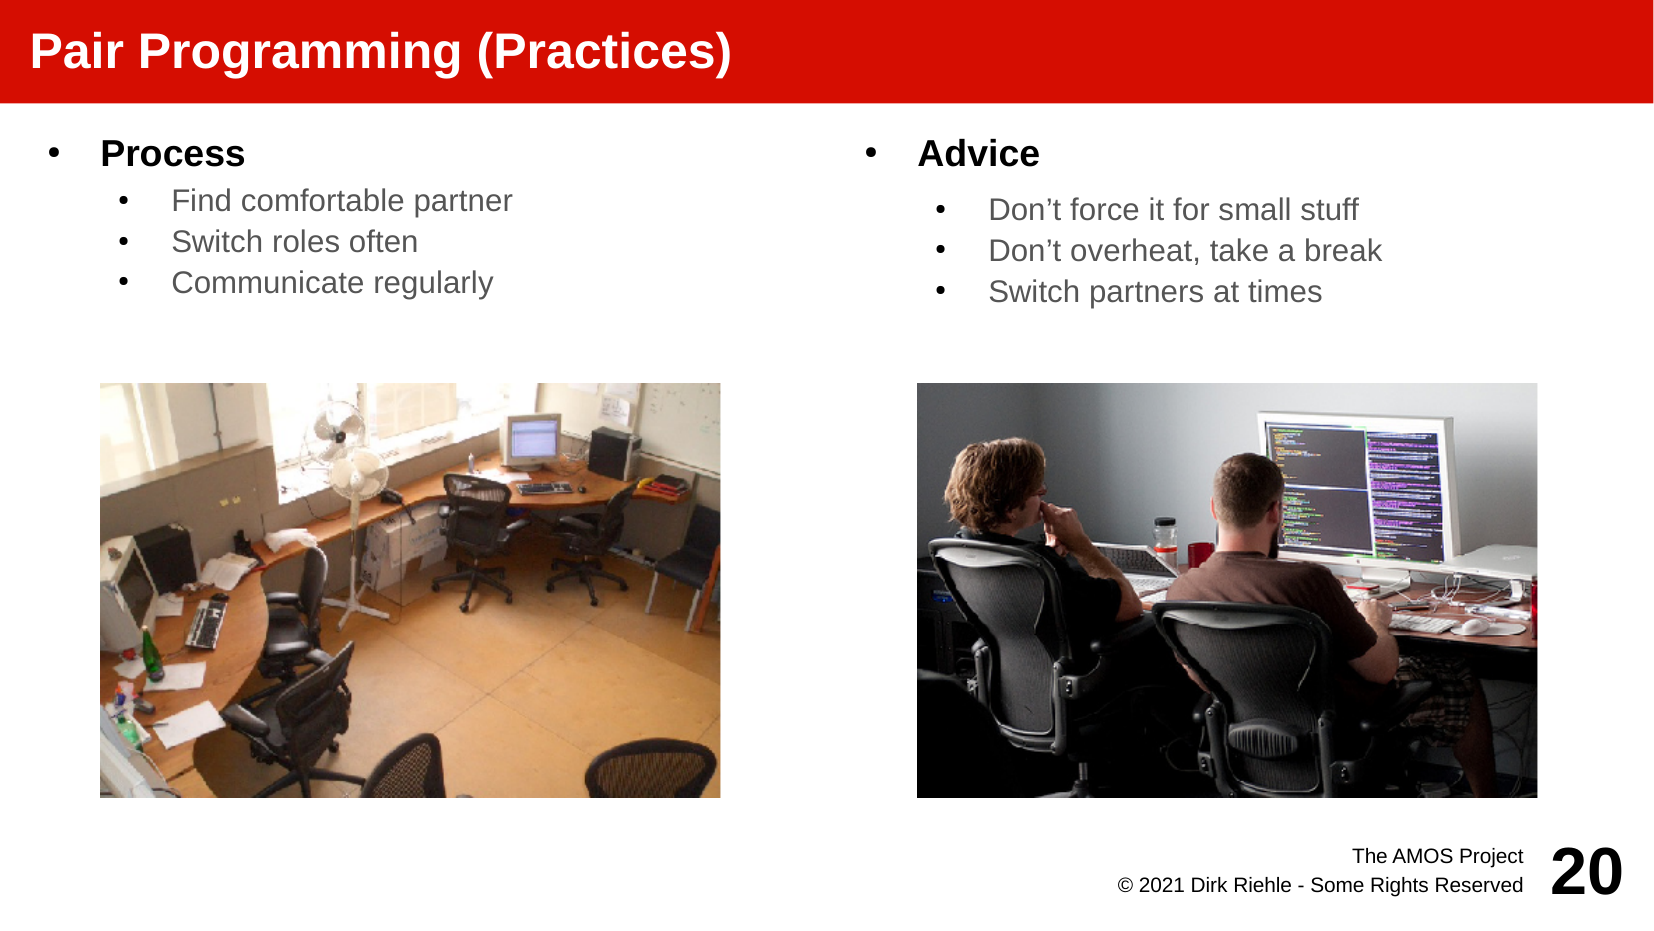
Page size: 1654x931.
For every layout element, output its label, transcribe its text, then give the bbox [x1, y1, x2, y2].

picture [917, 383, 1539, 798]
picture [100, 383, 722, 798]
title Pair Programming (Practices) [0, 0, 1654, 104]
list Advice Don’t force it for small stuff Don’t overheat, take a break Switch partners at times [846, 132, 1625, 813]
list Process Find comfortable partner Switch roles often Communicate regularly [29, 132, 808, 813]
